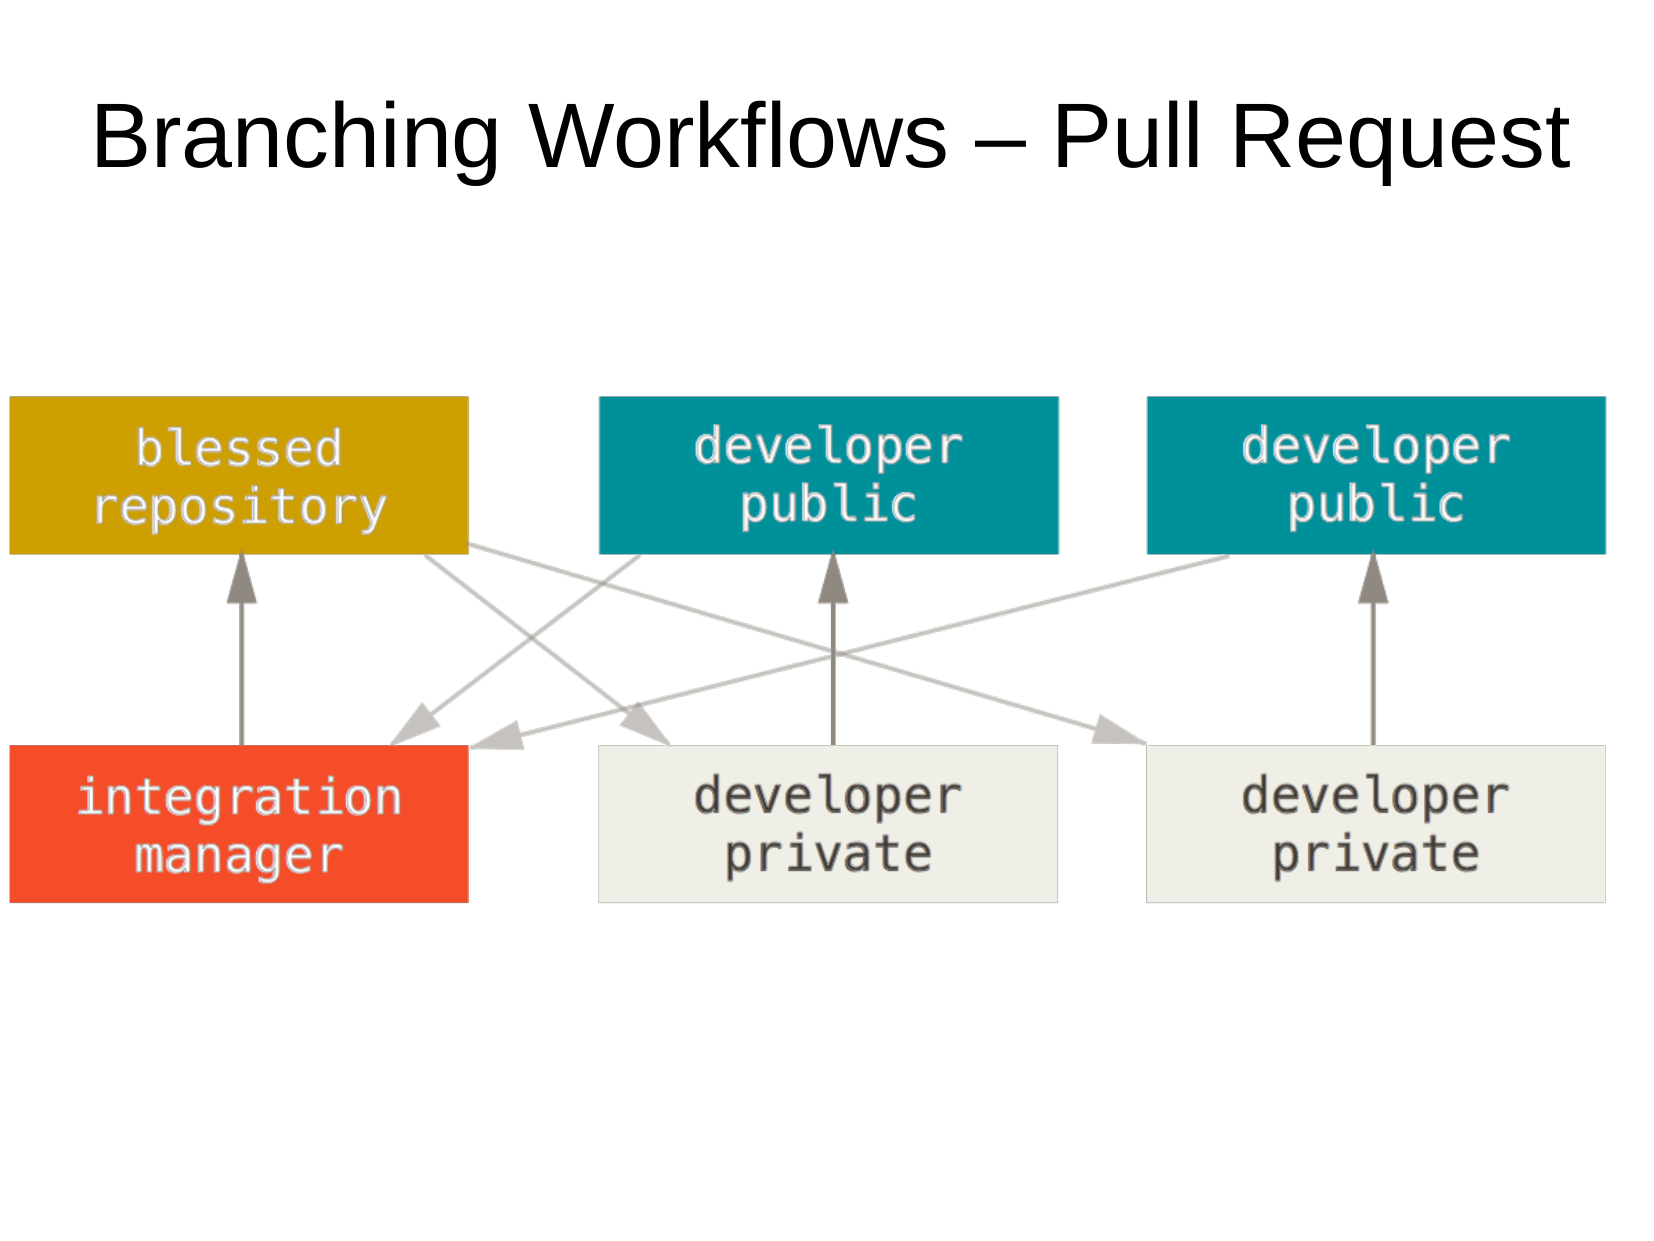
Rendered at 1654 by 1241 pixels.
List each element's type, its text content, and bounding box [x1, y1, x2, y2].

picture [0, 376, 1636, 928]
title Branching Workflows – Pull Request [0, 27, 1654, 235]
